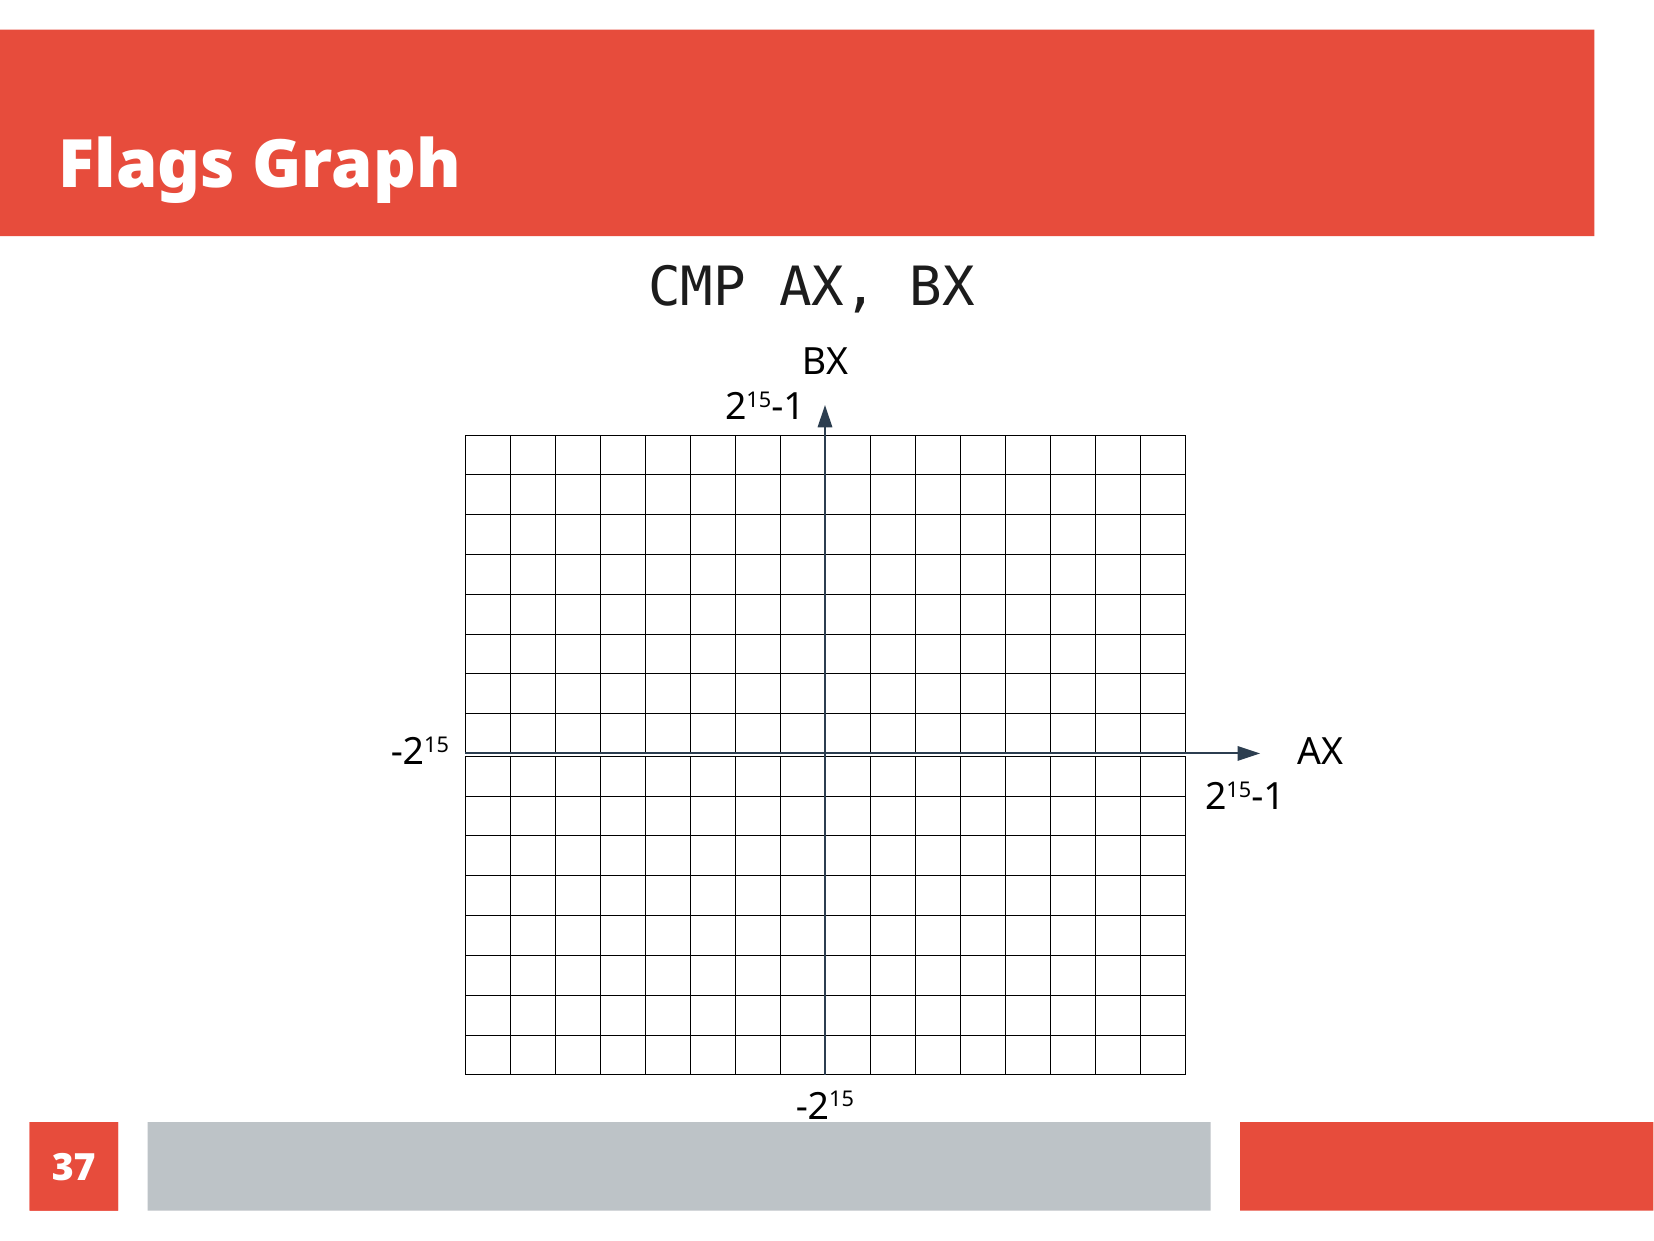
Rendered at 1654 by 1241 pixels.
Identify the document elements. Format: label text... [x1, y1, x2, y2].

text_box -215 [375, 720, 466, 781]
text_box 215-1 [1200, 765, 1291, 826]
title Flags Graph [59, 59, 1595, 207]
text_box -215 [780, 1074, 871, 1135]
text_box 215-1 [720, 375, 811, 436]
list CMP AX, BX [59, 255, 1565, 351]
text_box BX [780, 330, 871, 391]
text_box AX [1275, 720, 1366, 781]
